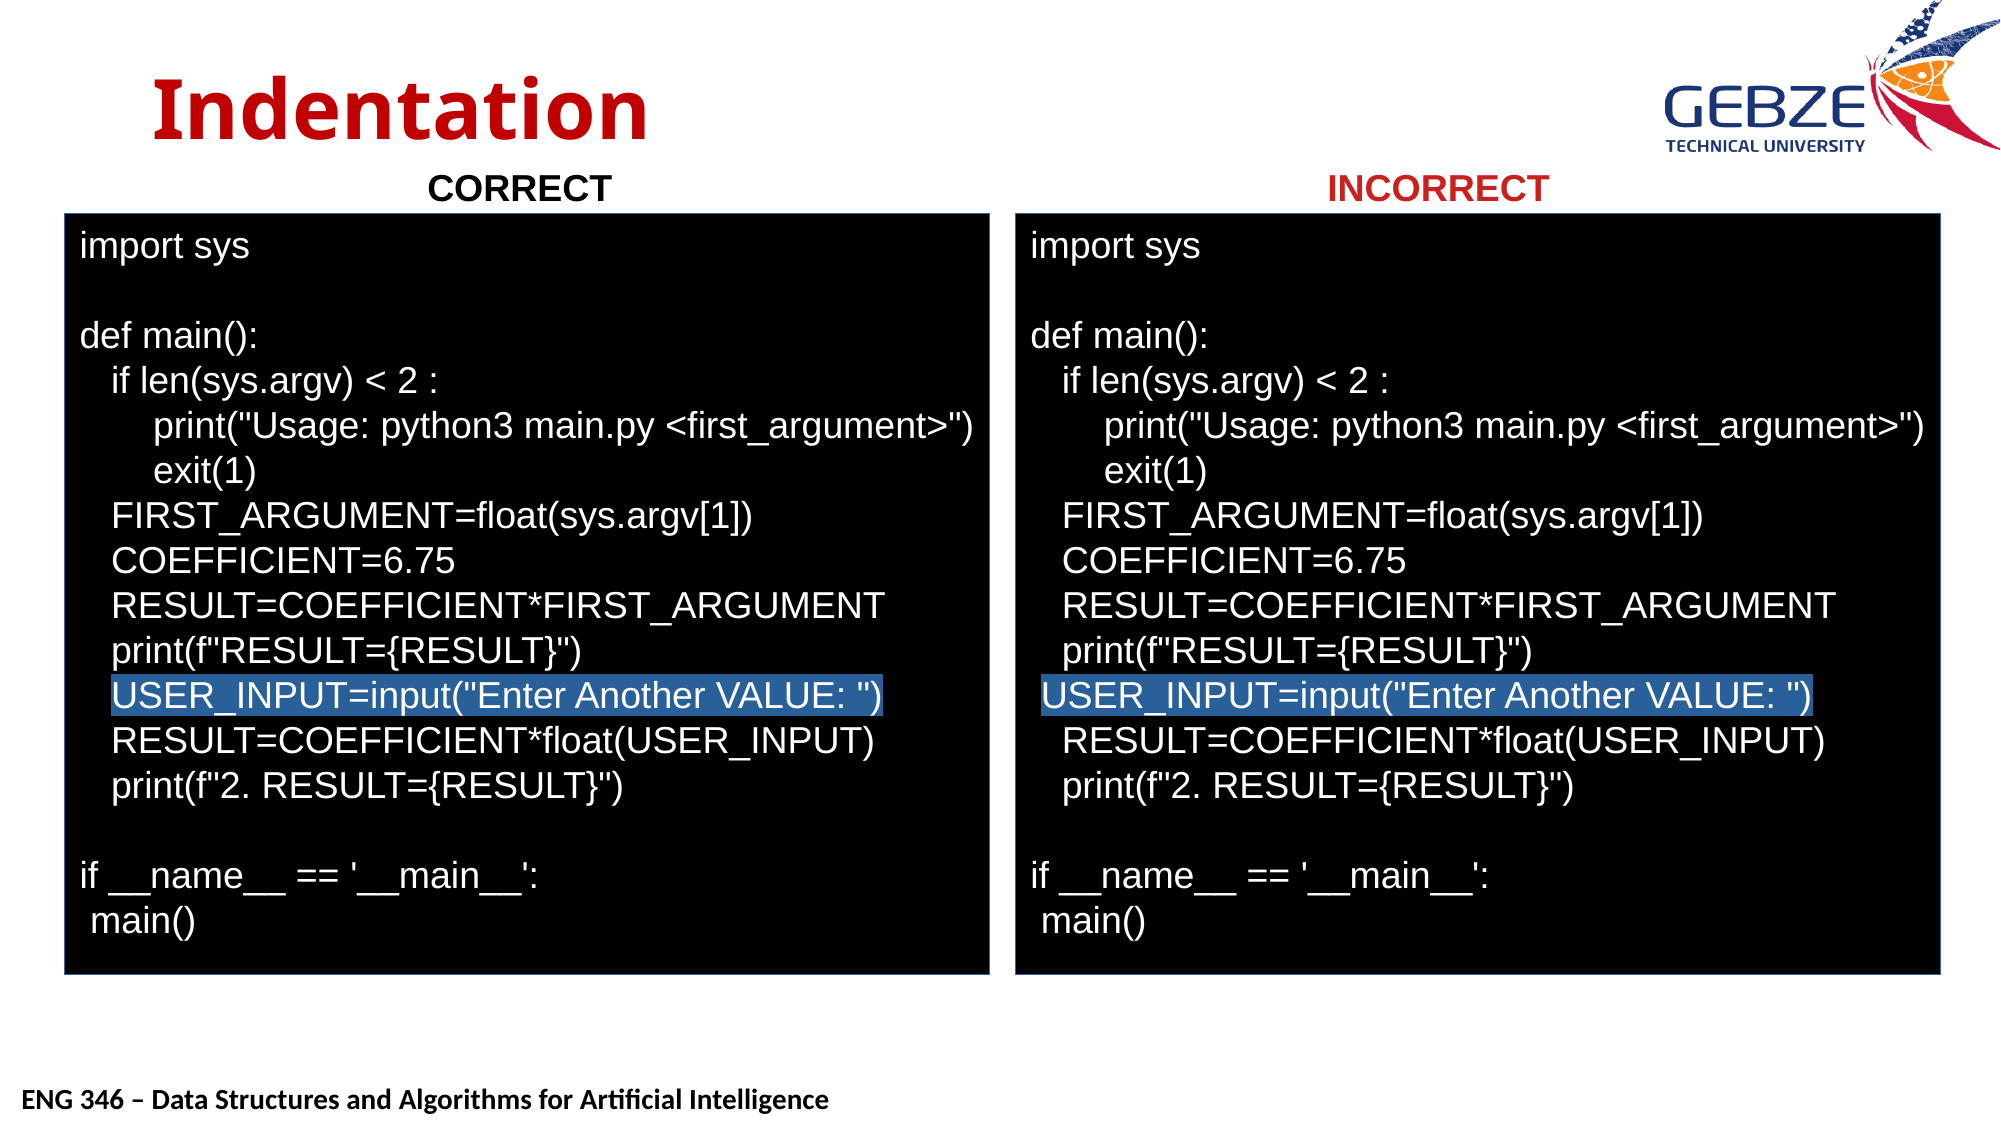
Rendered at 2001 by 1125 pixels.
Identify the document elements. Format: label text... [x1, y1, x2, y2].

text_box import sys def main(): if len(sys.argv) < 2 : print("Usage: python3 main.py <first_argument>") exit(1) FIRST_ARGUMENT=float(sys.argv[1]) COEFFICIENT=6.75 RESULT=COEFFICIENT*FIRST_ARGUMENT print(f"RESULT={RESULT}") USER_INPUT=input("Enter Another VALUE: ") RESULT=COEFFICIENT*float(USER_INPUT) print(f"2. RESULT={RESULT}") if __name__ == '__main__': main() [64, 213, 990, 975]
picture [1665, 0, 2001, 152]
text_box import sys def main(): if len(sys.argv) < 2 : print("Usage: python3 main.py <first_argument>") exit(1) FIRST_ARGUMENT=float(sys.argv[1]) COEFFICIENT=6.75 RESULT=COEFFICIENT*FIRST_ARGUMENT print(f"RESULT={RESULT}") USER_INPUT=input("Enter Another VALUE: ") RESULT=COEFFICIENT*float(USER_INPUT) print(f"2. RESULT={RESULT}") if __name__ == '__main__': main() [1015, 213, 1941, 975]
text_box INCORRECT [1312, 156, 1582, 255]
title Indentation [137, 59, 1862, 165]
text_box CORRECT [412, 156, 638, 213]
